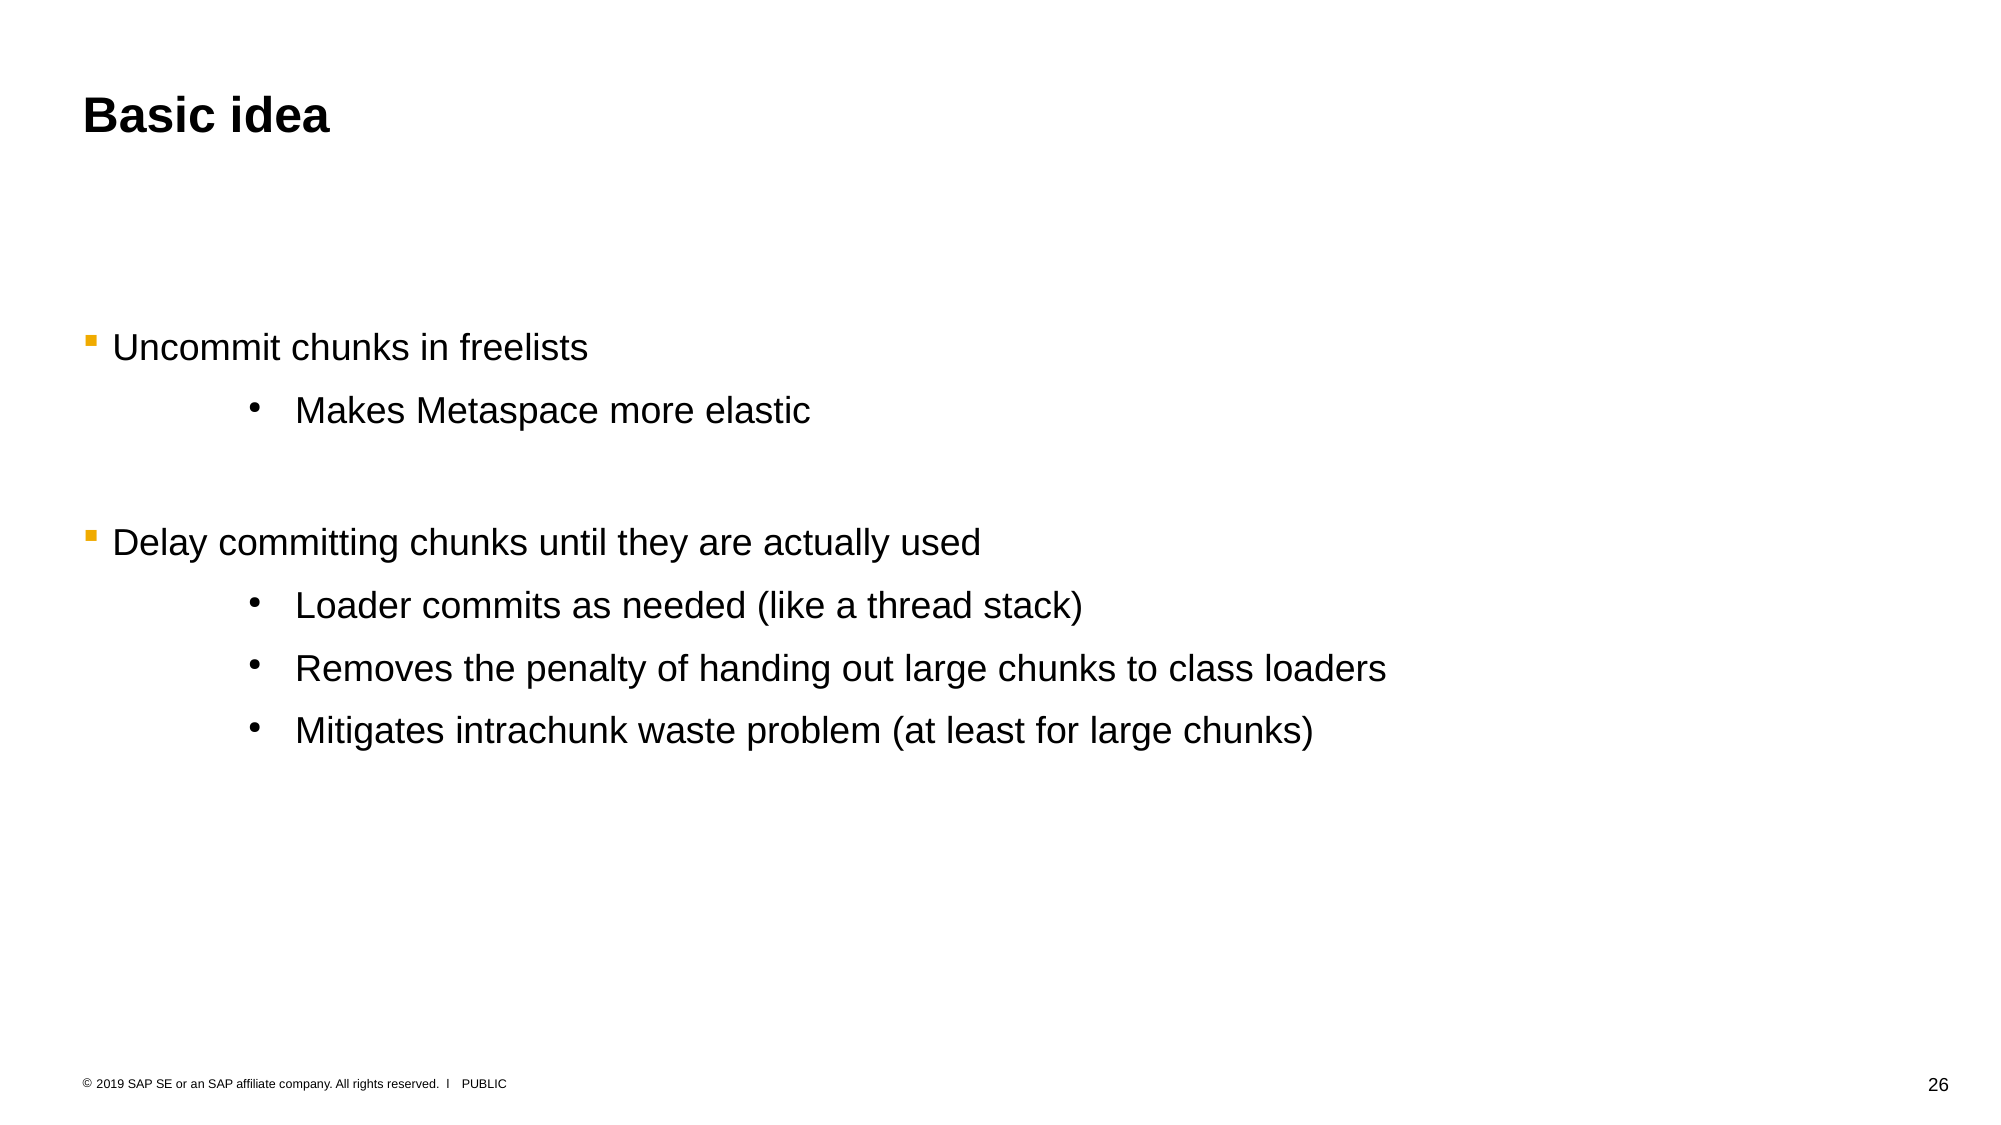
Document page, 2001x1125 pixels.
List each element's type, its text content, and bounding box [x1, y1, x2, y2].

list Uncommit chunks in freelists Makes Metaspace more elastic Delay committing chunks until they are actually used Loader commits as needed (like a thread stack) Removes the penalty of handing out large chunks to class loaders Mitigates intrachunk waste problem (at least for large chunks) [82, 265, 1918, 1040]
title Basic idea [82, 82, 1918, 144]
